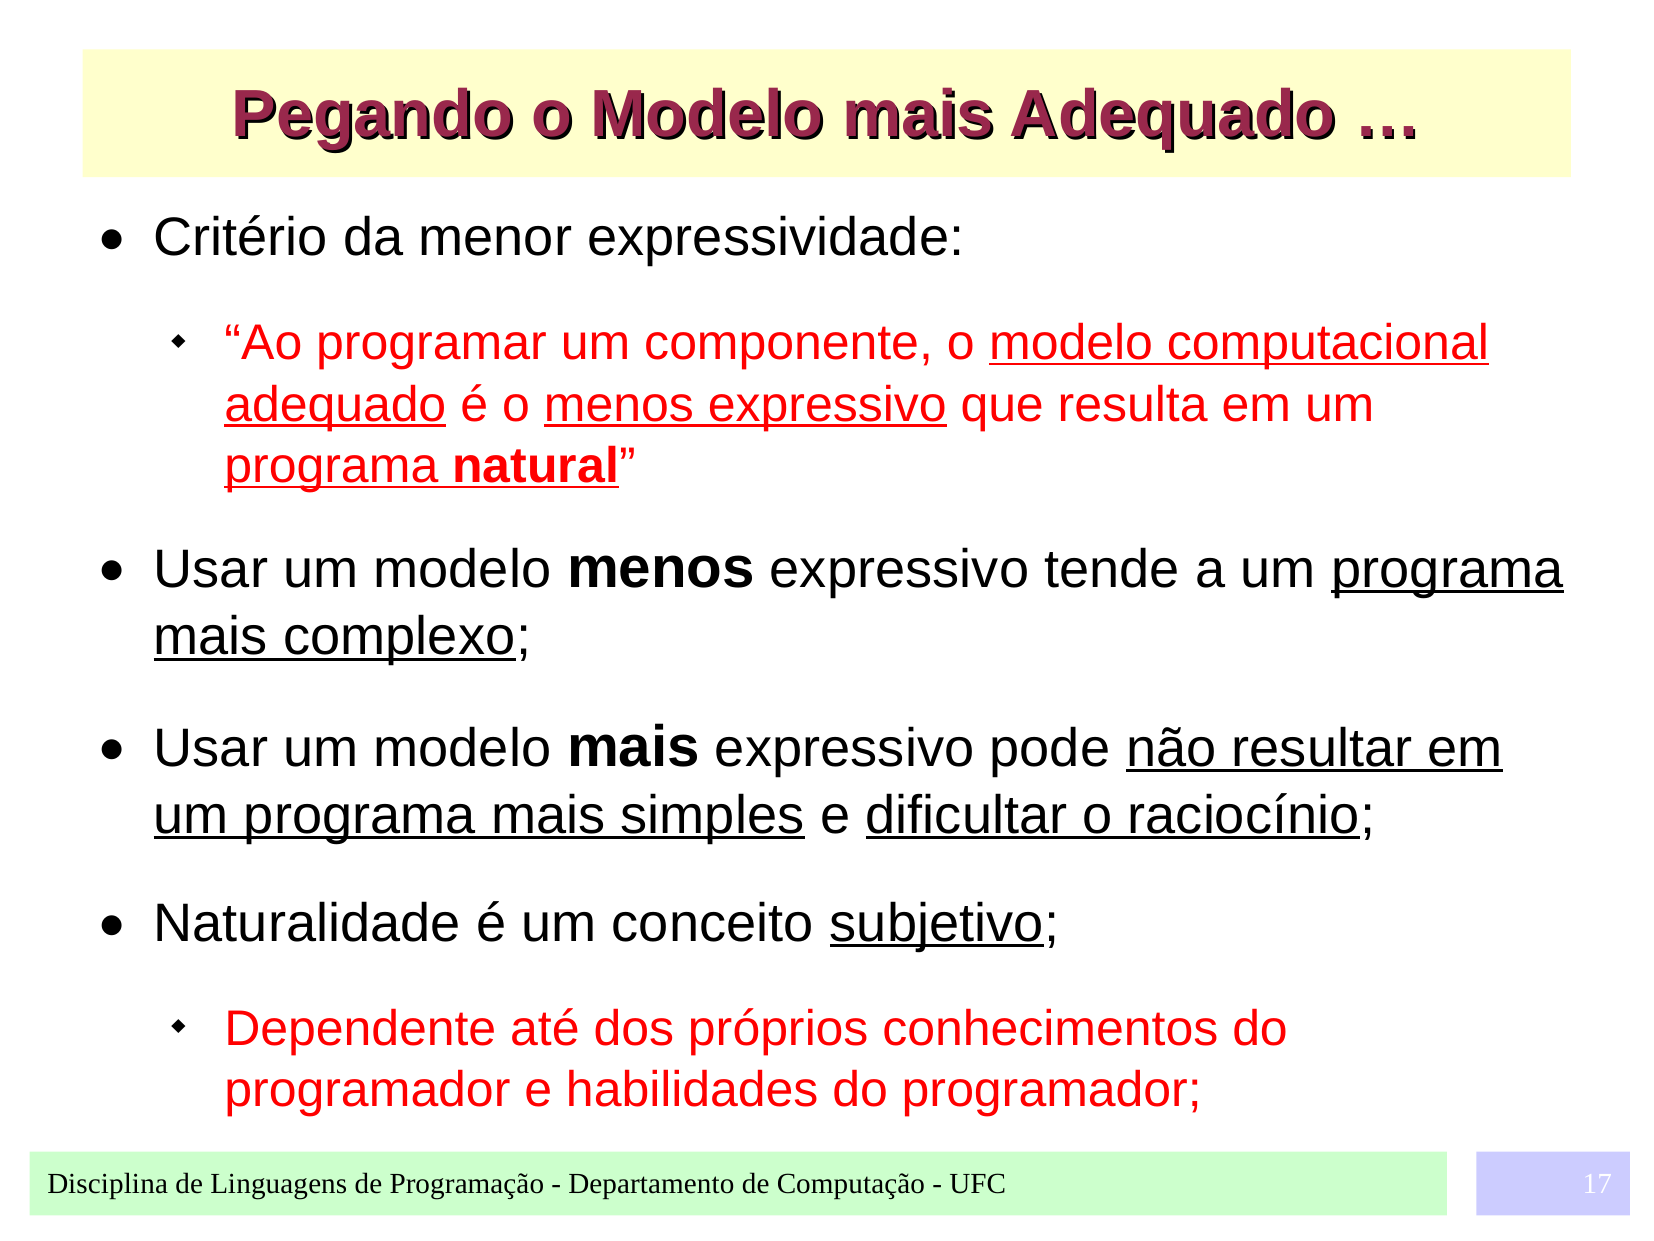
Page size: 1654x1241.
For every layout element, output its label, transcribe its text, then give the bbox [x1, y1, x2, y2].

title Pegando o Modelo mais Adequado … [82, 49, 1571, 178]
list Critério da menor expressividade: “Ao programar um componente, o modelo computacional adequado é o menos expressivo que resulta em um programa natural” Usar um modelo menos expressivo tende a um programa mais complexo; Usar um modelo mais expressivo pode não resultar em um programa mais simples e dificultar o raciocínio; Naturalidade é um conceito subjetivo; Dependente até dos próprios conhecimentos do programador e habilidades do programador; [82, 206, 1571, 1137]
